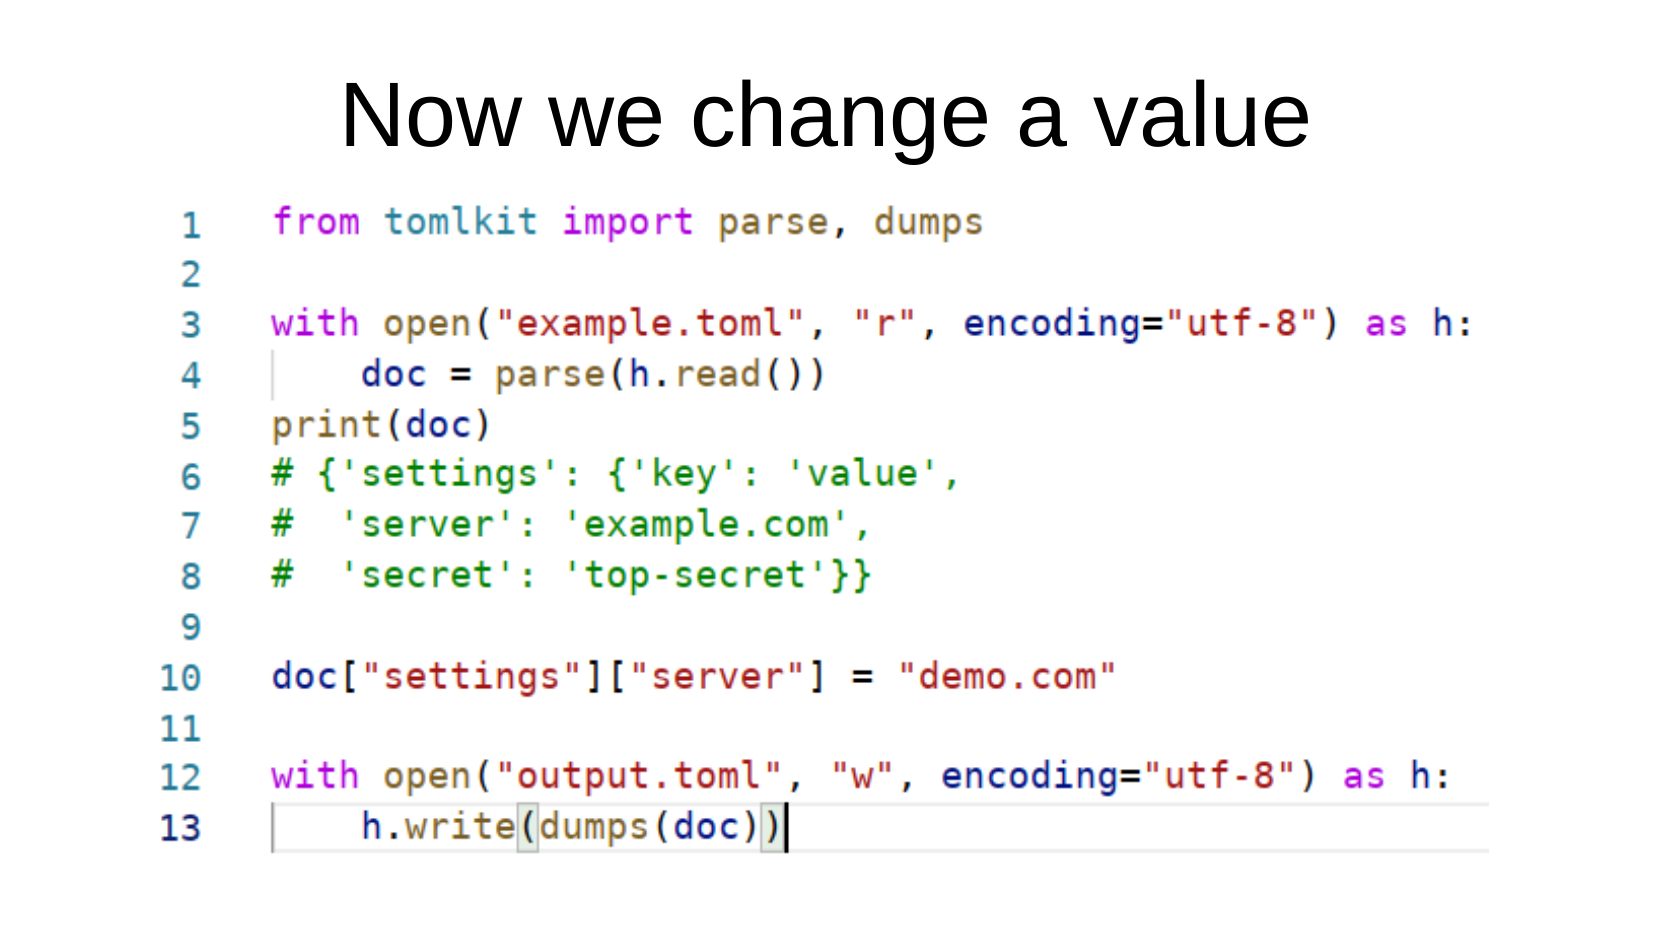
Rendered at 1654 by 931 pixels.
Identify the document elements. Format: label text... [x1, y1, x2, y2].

title Now we change a value [82, 37, 1571, 193]
picture [150, 192, 1489, 891]
